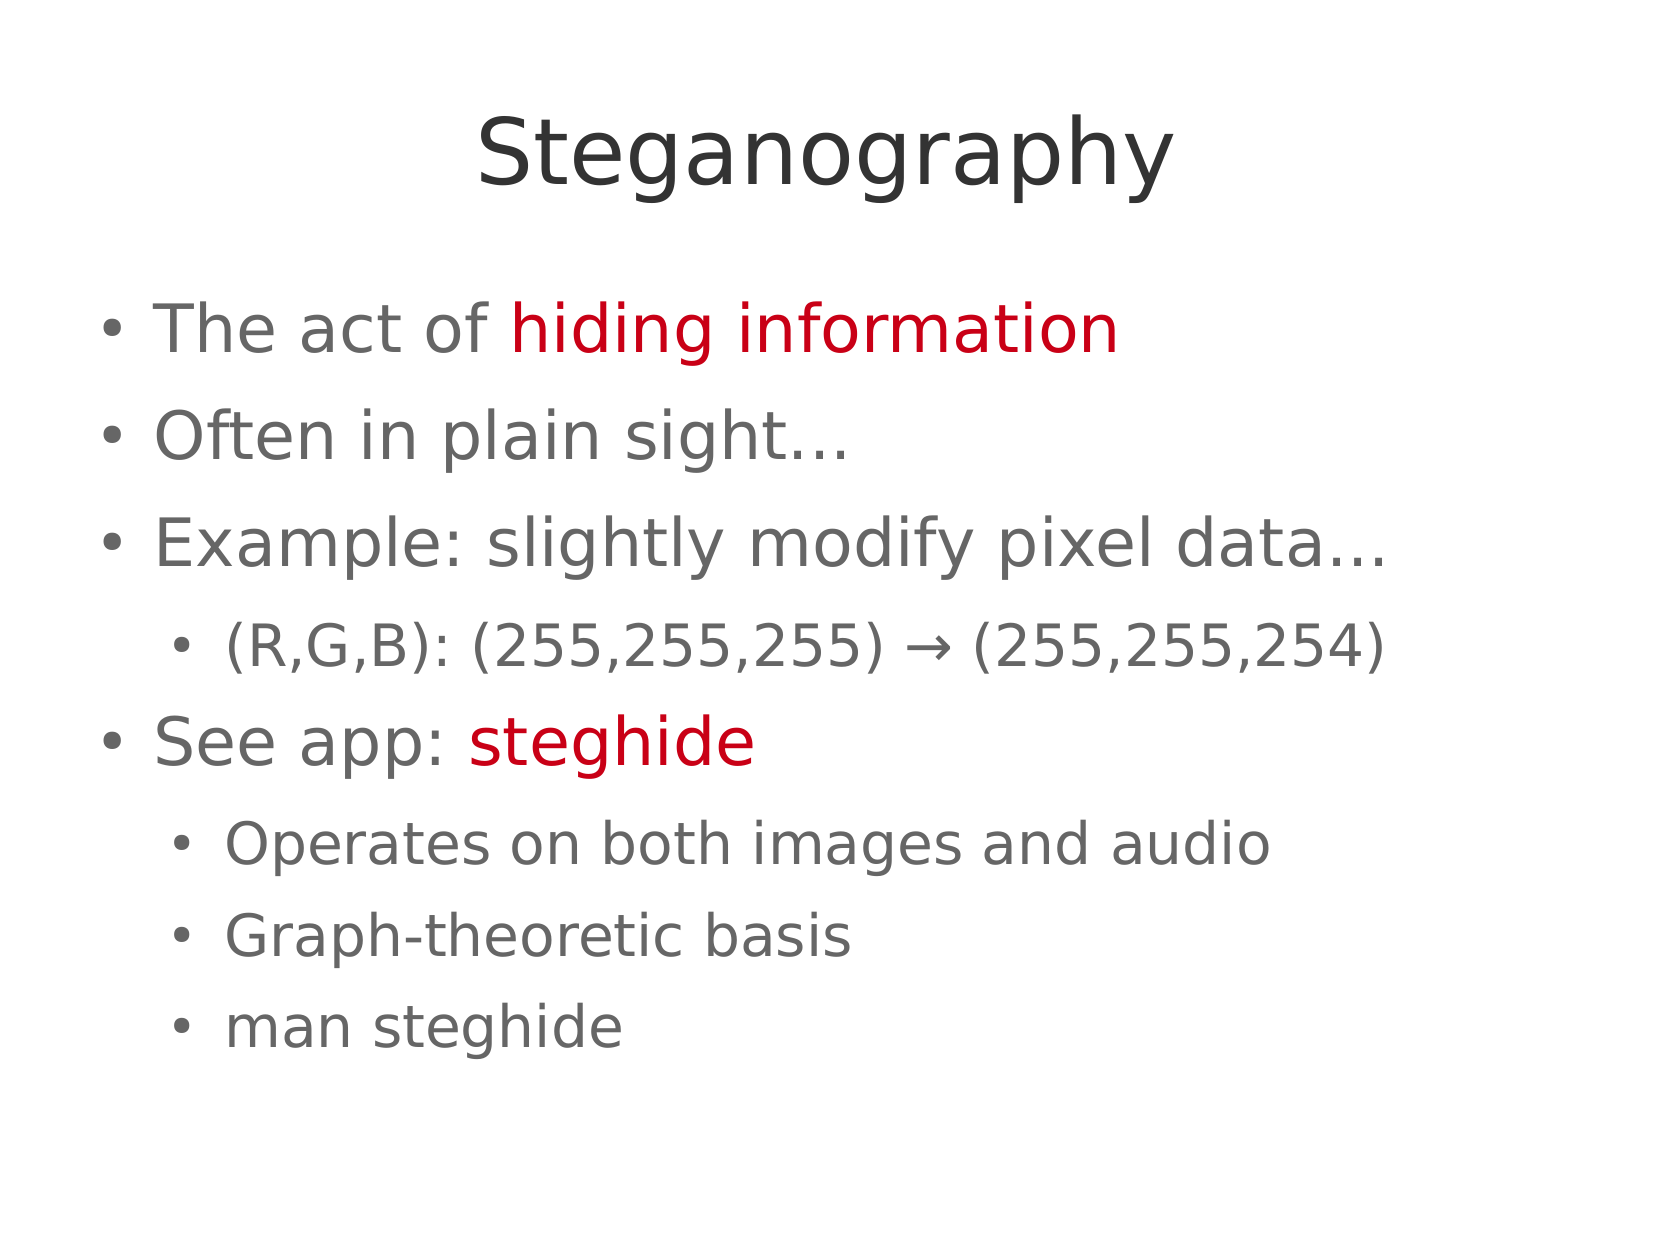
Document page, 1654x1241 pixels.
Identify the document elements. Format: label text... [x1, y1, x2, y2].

list The act of hiding information Often in plain sight... Example: slightly modify pixel data... (R,G,B): (255,255,255) → (255,255,254) See app: steghide Operates on both images and audio Graph-theoretic basis man steghide [82, 290, 1571, 1109]
title Steganography [82, 49, 1571, 257]
